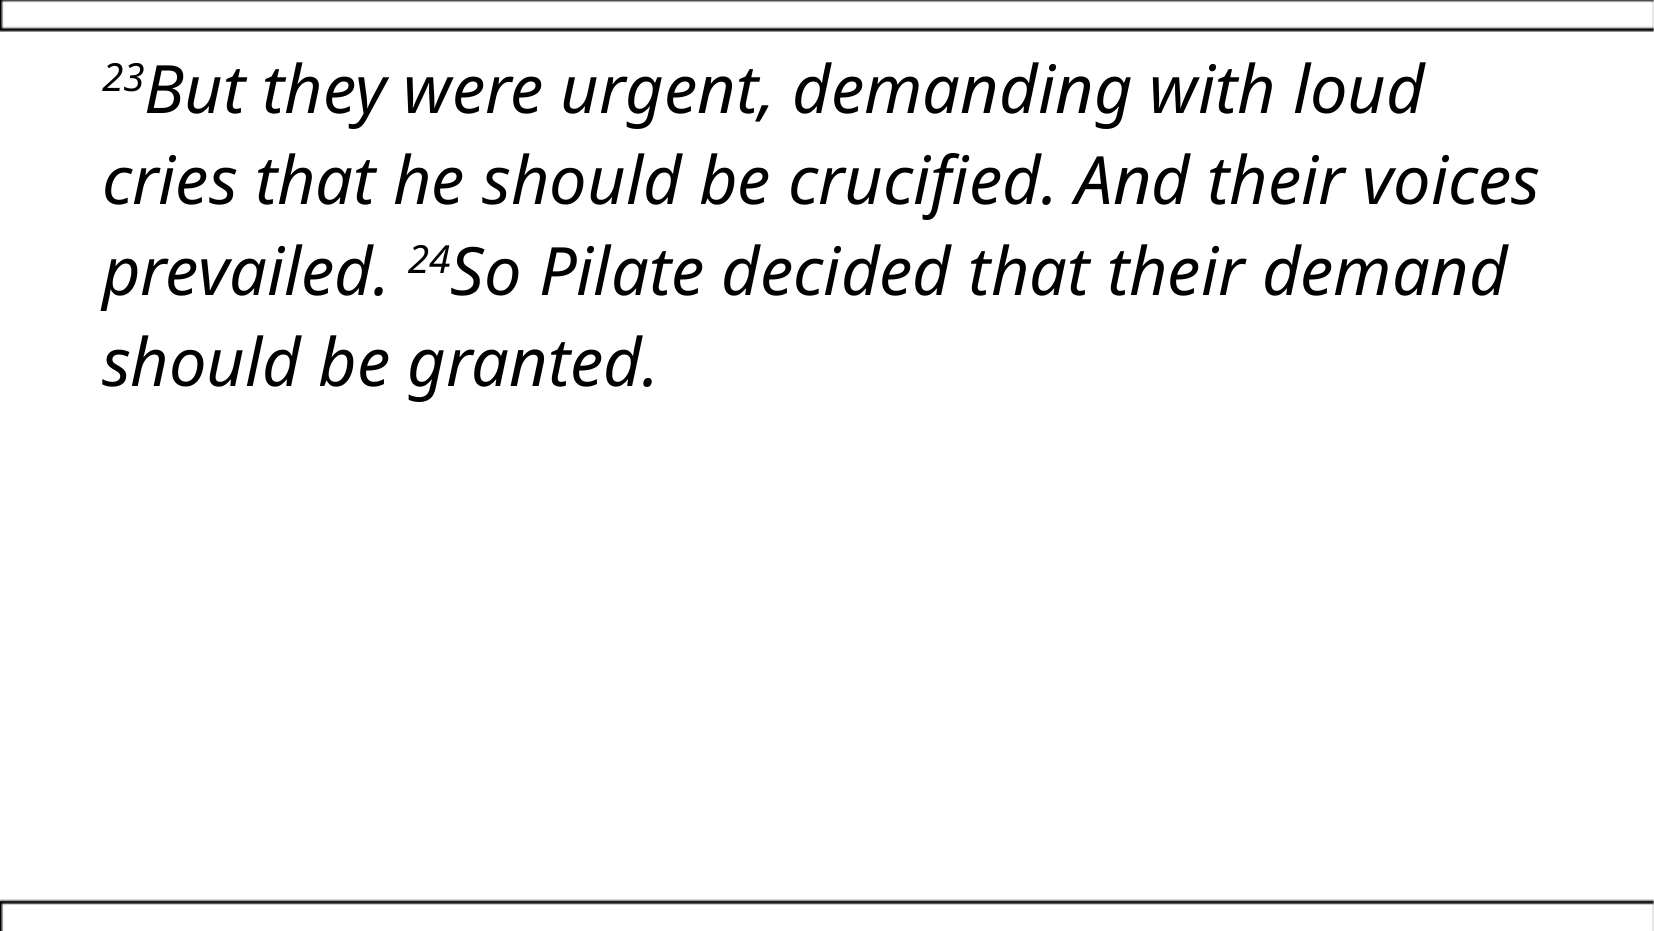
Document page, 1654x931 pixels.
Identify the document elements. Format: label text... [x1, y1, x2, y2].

text_box 23But they were urgent, demanding with loud cries that he should be crucified. And their voices prevailed. 24So Pilate decided that their demand should be granted. [87, 35, 1588, 406]
picture [0, 0, 1654, 931]
